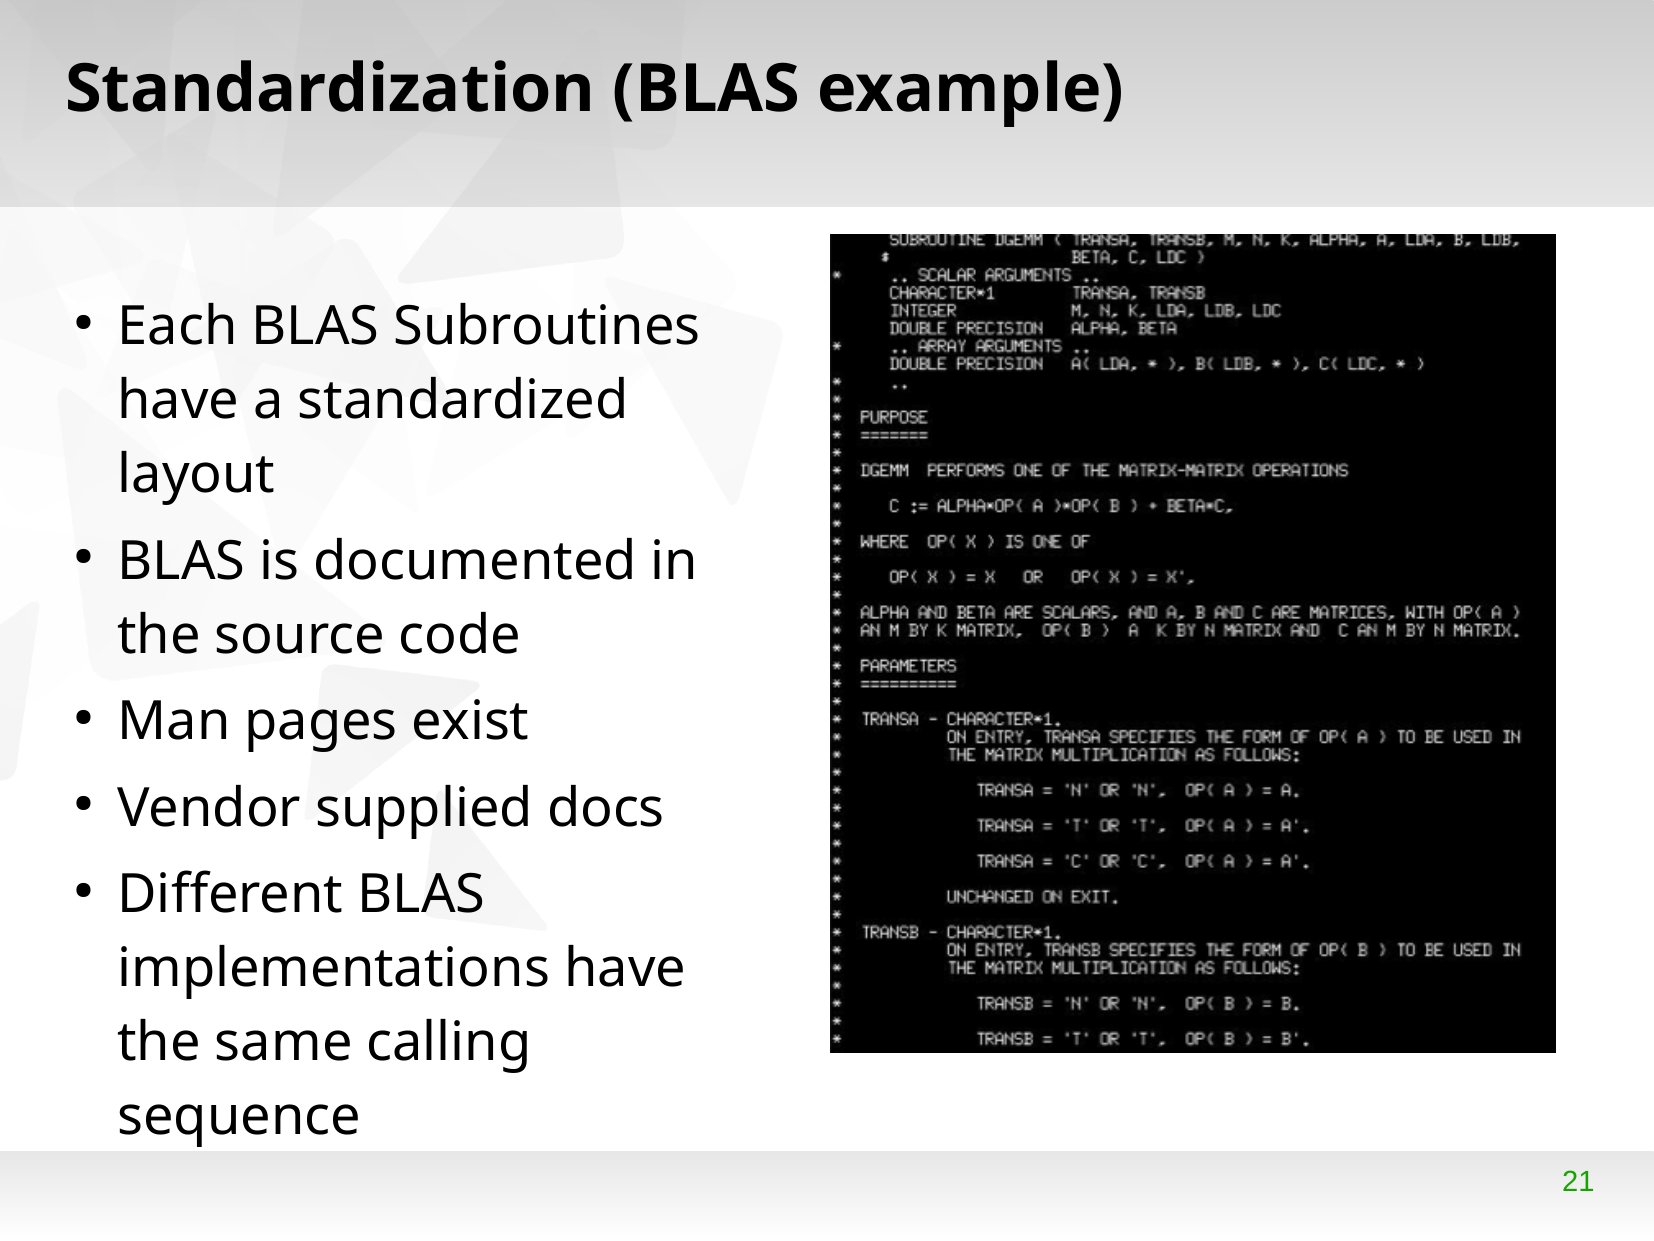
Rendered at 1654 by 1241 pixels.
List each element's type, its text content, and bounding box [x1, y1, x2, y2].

list Each BLAS Subroutines have a standardized layout BLAS is documented in the source code Man pages exist Vendor supplied docs Different BLAS implementations have the same calling sequence [73, 286, 768, 978]
title Standardization (BLAS example) [64, 11, 1601, 160]
picture [830, 234, 1556, 1053]
picture [0, 0, 783, 931]
